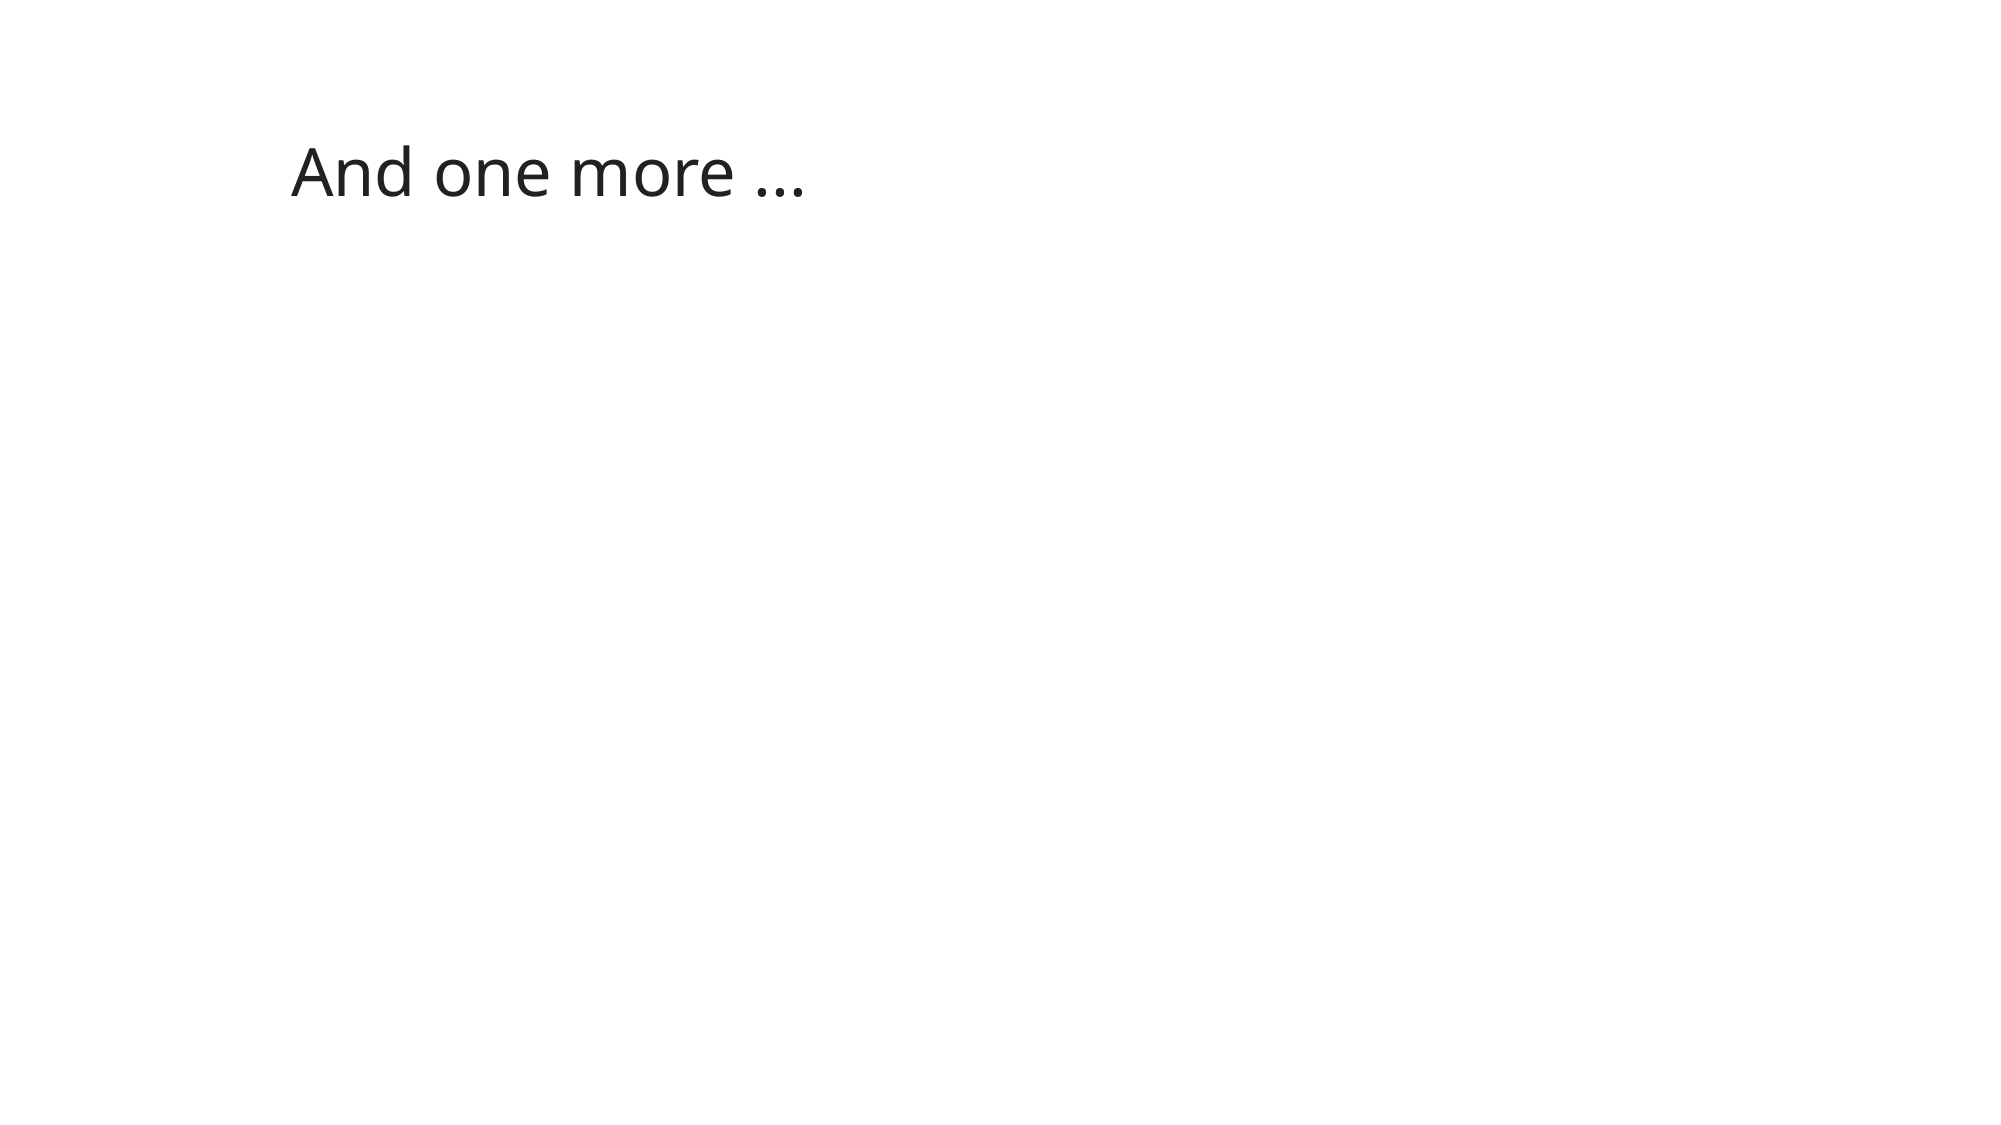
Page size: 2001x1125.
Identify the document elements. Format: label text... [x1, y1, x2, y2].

text_box And one more ... [276, 122, 1762, 920]
